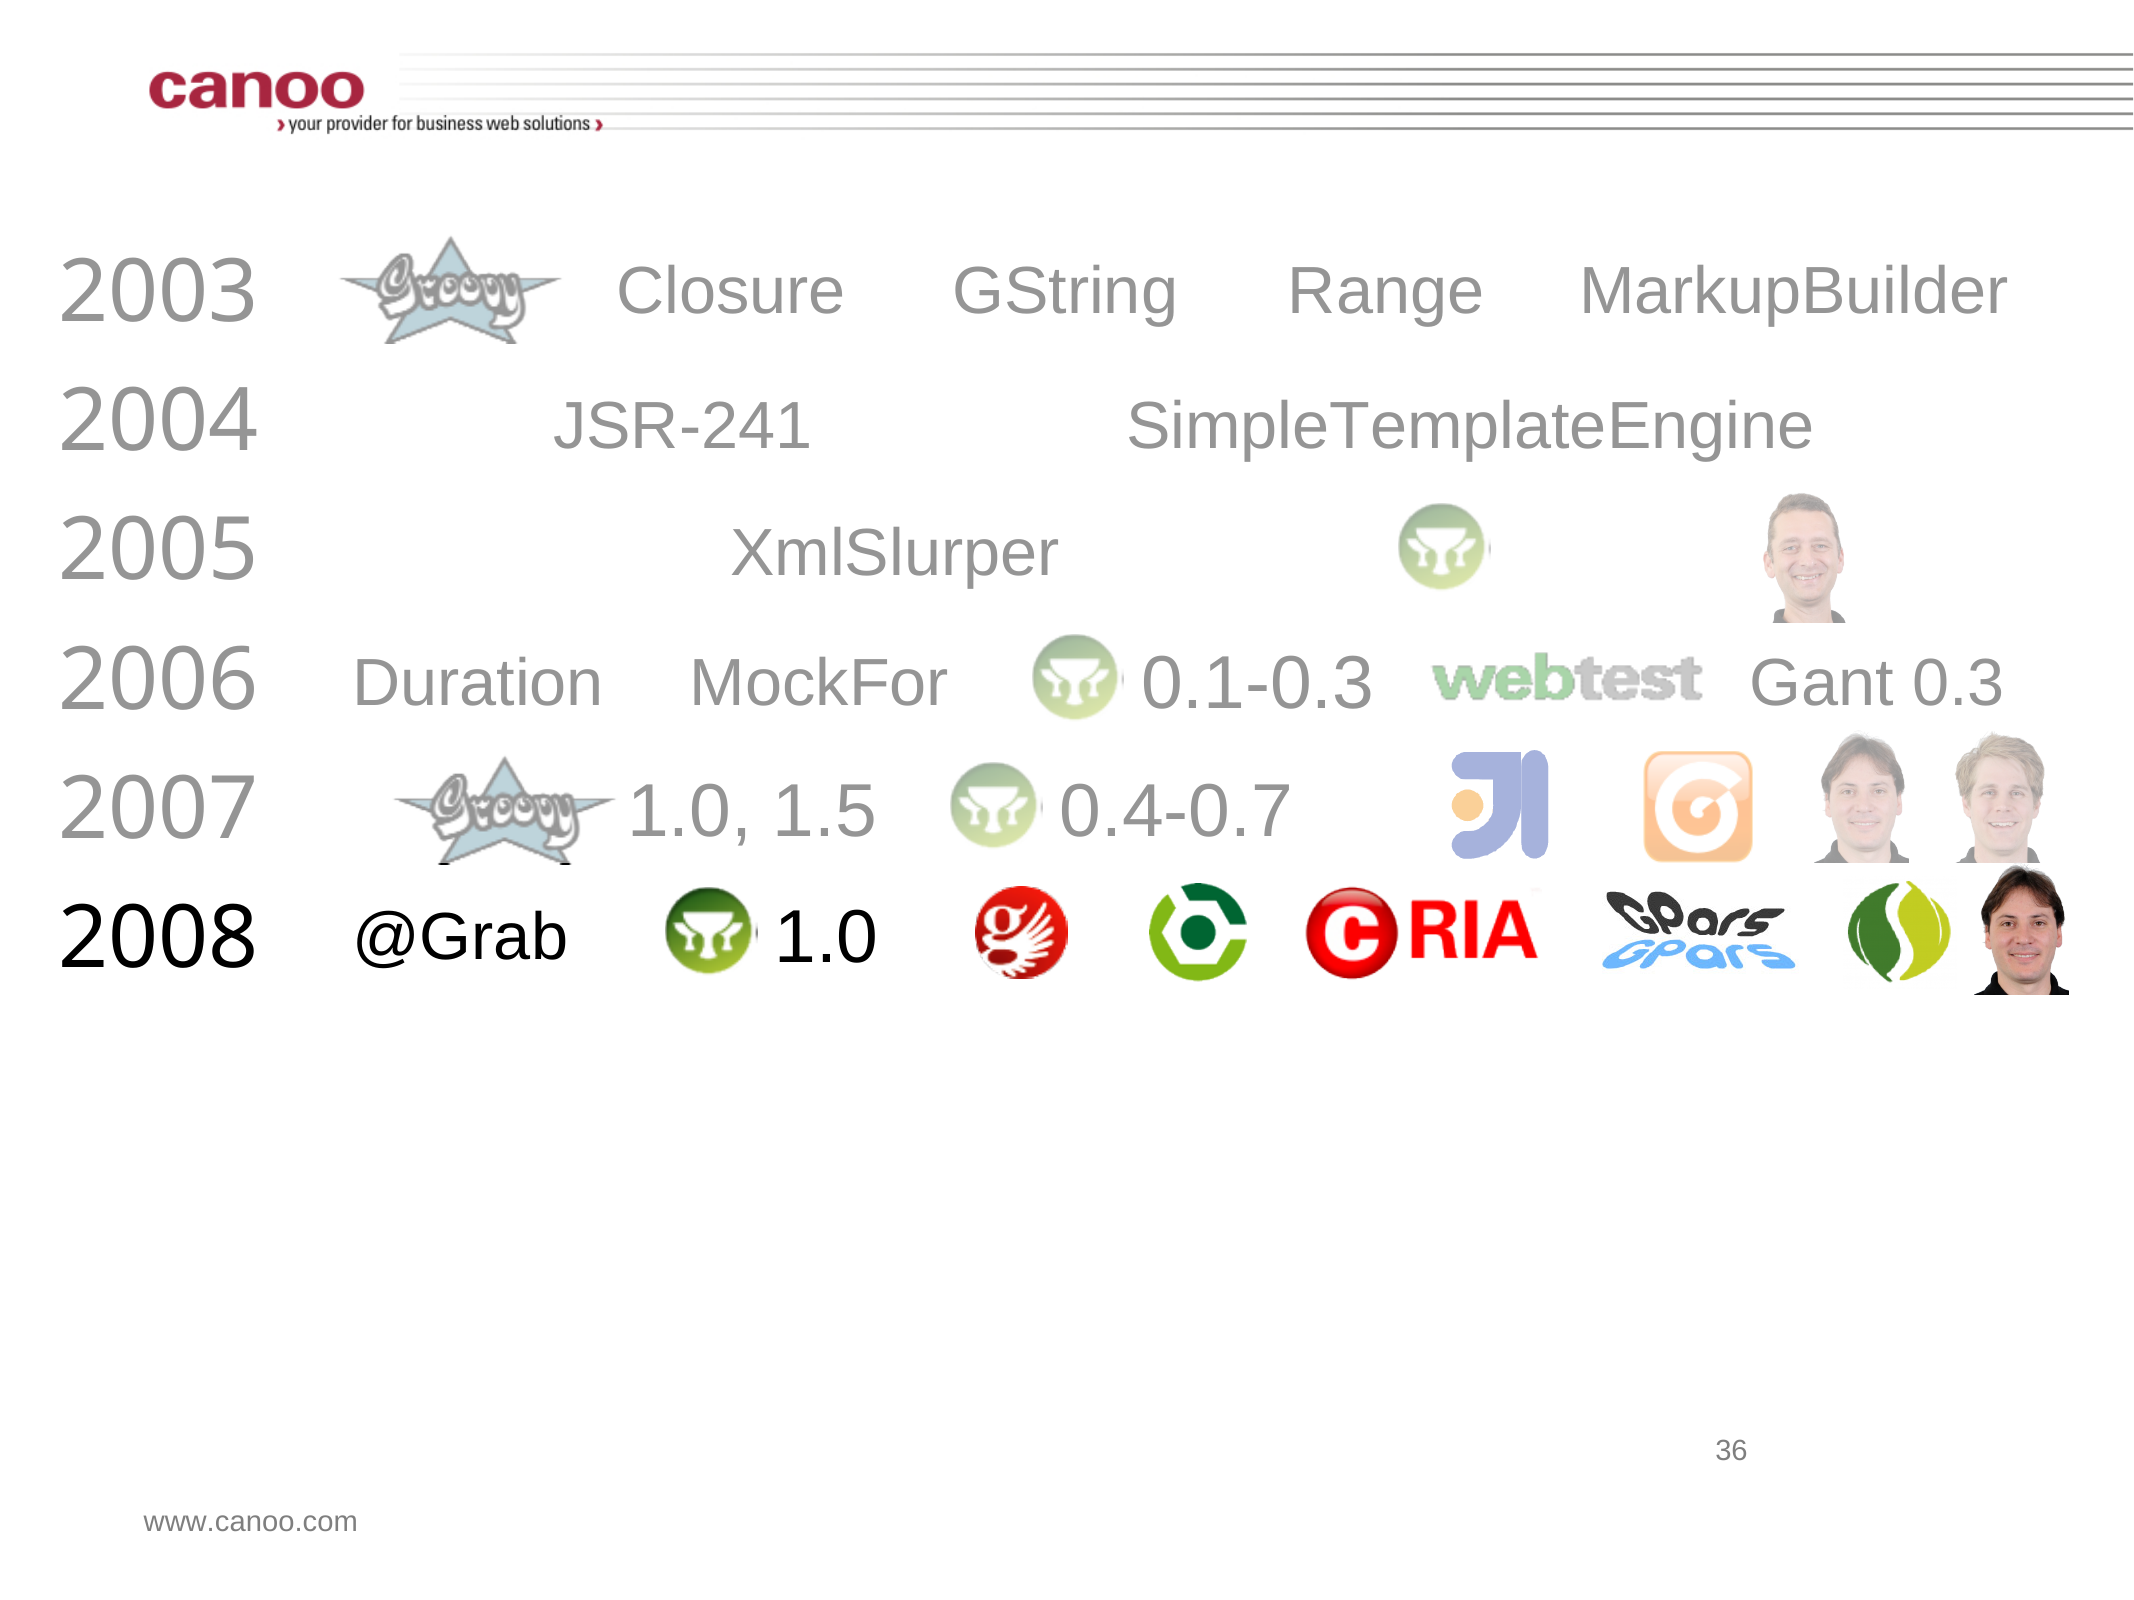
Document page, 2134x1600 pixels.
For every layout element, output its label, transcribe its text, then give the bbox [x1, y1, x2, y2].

picture [665, 887, 758, 978]
picture [975, 886, 1068, 979]
text_box 1.0 [759, 880, 894, 986]
text_box <number> [1705, 1423, 1758, 1474]
picture [1149, 883, 1247, 982]
picture [1304, 883, 1542, 982]
text_box 2008 [43, 872, 297, 993]
text_box @Grab [337, 885, 584, 981]
picture [37, 225, 2101, 995]
picture [1843, 876, 1957, 989]
picture [0, 21, 2134, 188]
picture [1588, 872, 1809, 993]
